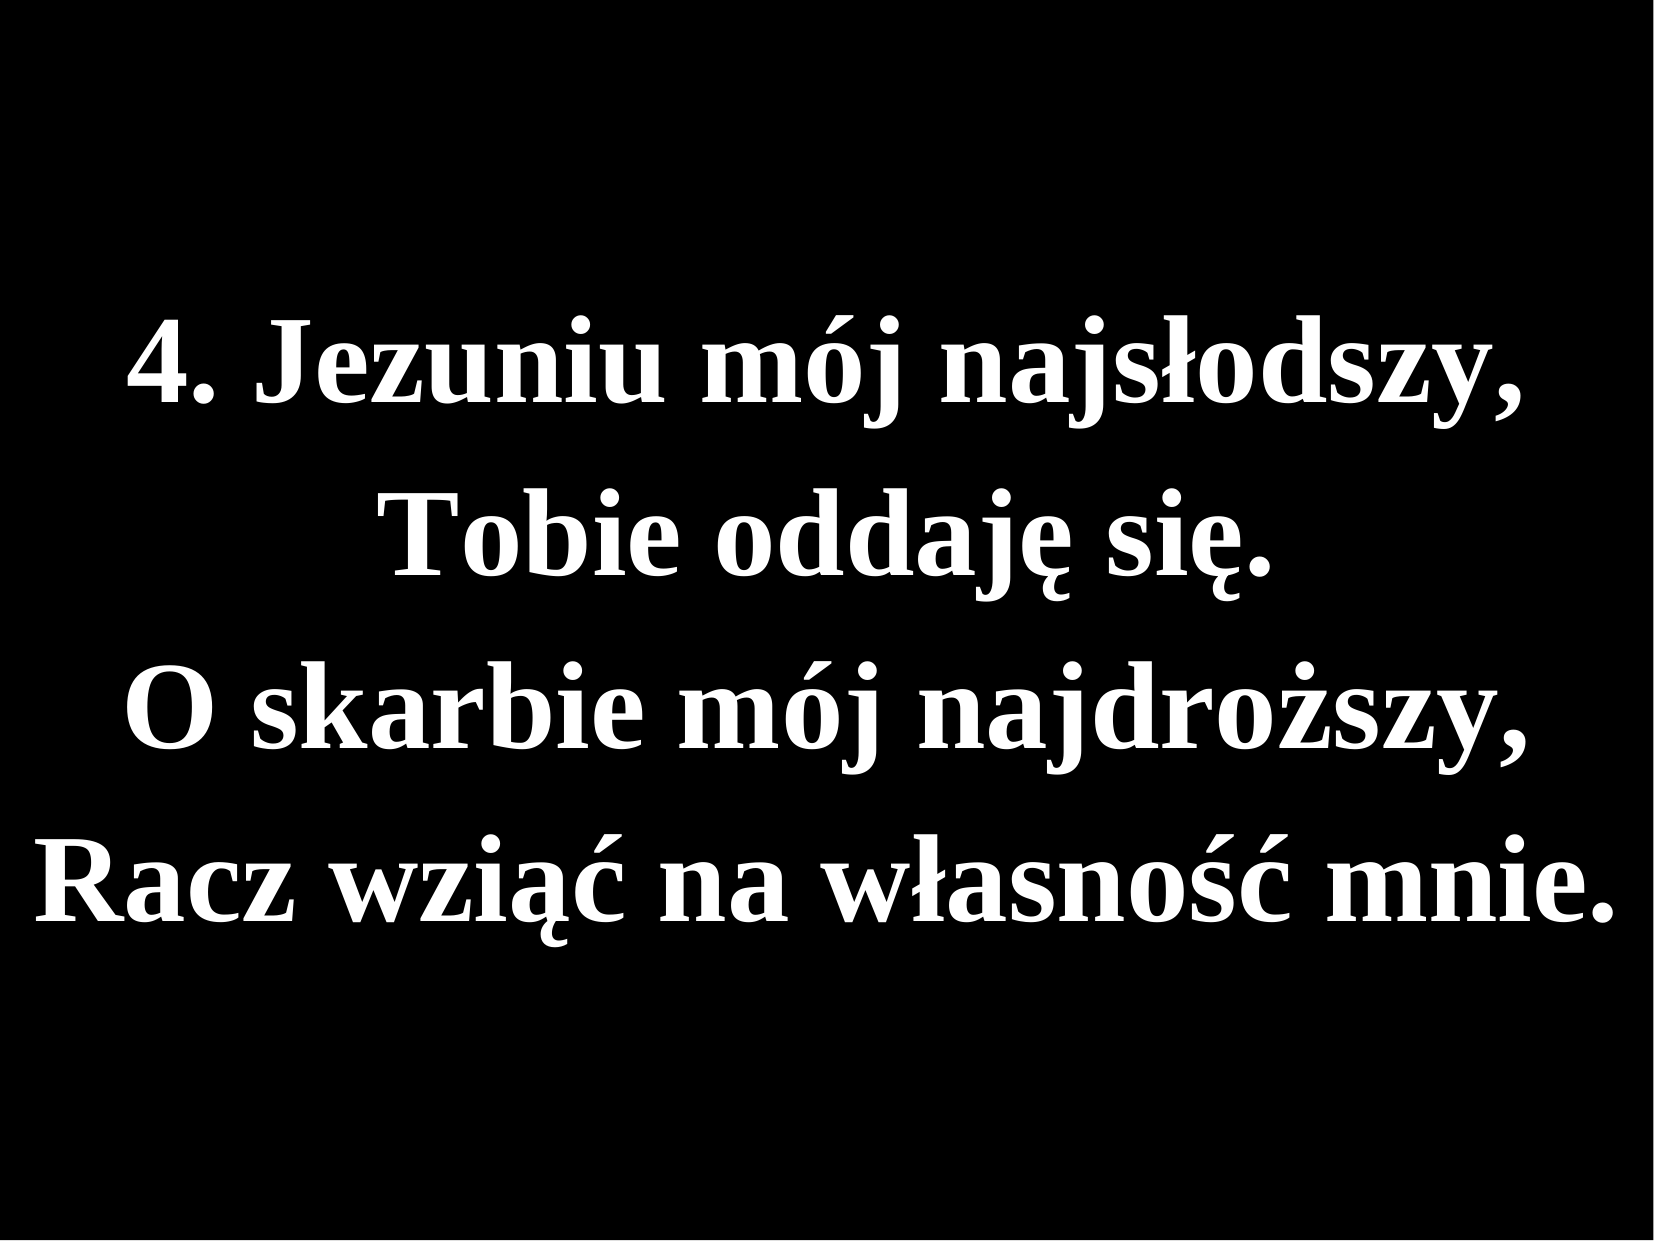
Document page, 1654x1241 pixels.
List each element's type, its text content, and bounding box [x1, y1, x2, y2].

title 4. Jezuniu mój najsłodszy, ppp Tobie oddaję się. ppp O skarbie mój najdroższy, ppp Racz wziąć na własność mnie. [0, 0, 1654, 1241]
